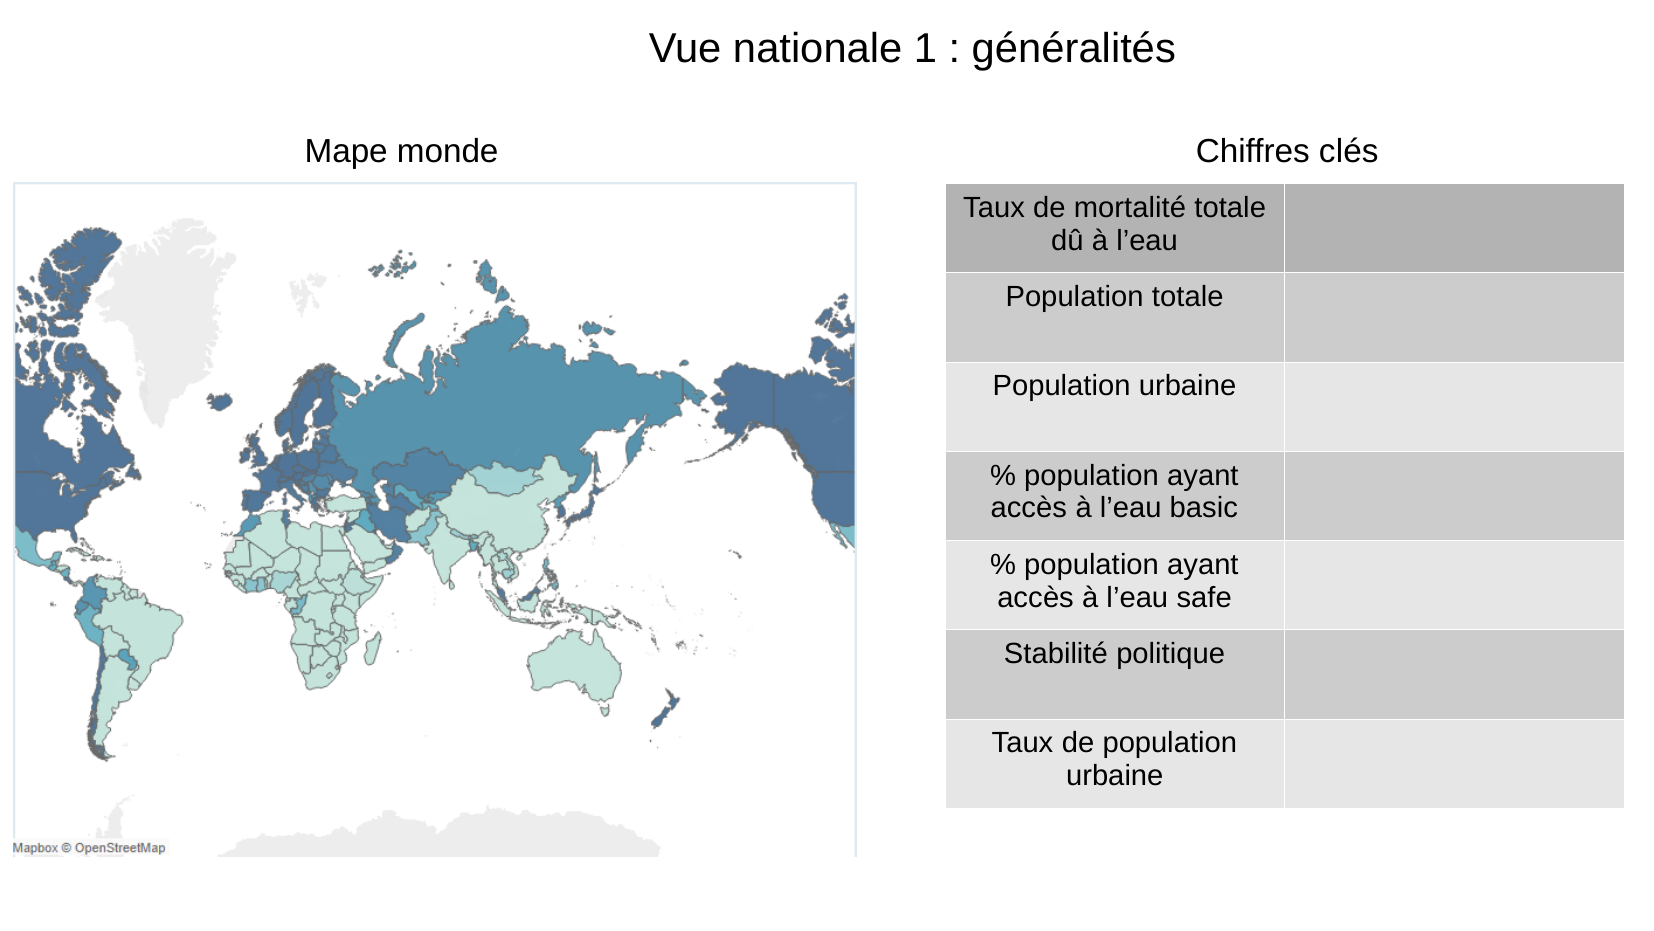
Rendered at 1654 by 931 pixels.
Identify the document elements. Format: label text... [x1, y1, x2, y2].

table_cell [1285, 720, 1624, 808]
picture [13, 182, 857, 857]
title Vue nationale 1 : généralités [407, 7, 1418, 89]
table_cell Stabilité politique [946, 630, 1284, 719]
table_cell % population ayant accès à l’eau safe [946, 541, 1284, 629]
title Mape monde [236, 125, 567, 178]
table_cell [1285, 363, 1624, 451]
table_cell [1285, 273, 1624, 362]
table_cell [1285, 630, 1624, 719]
table_cell % population ayant accès à l’eau basic [946, 452, 1284, 540]
table_cell Population totale [946, 273, 1284, 362]
table_header Taux de mortalité totale dû à l’eau [946, 184, 1284, 272]
table_header [1285, 184, 1624, 272]
table_cell Taux de population urbaine [946, 720, 1284, 808]
table_cell [1285, 452, 1624, 540]
table_cell Population urbaine [946, 363, 1284, 451]
table_cell [1285, 541, 1624, 629]
title Chiffres clés [1122, 125, 1453, 178]
